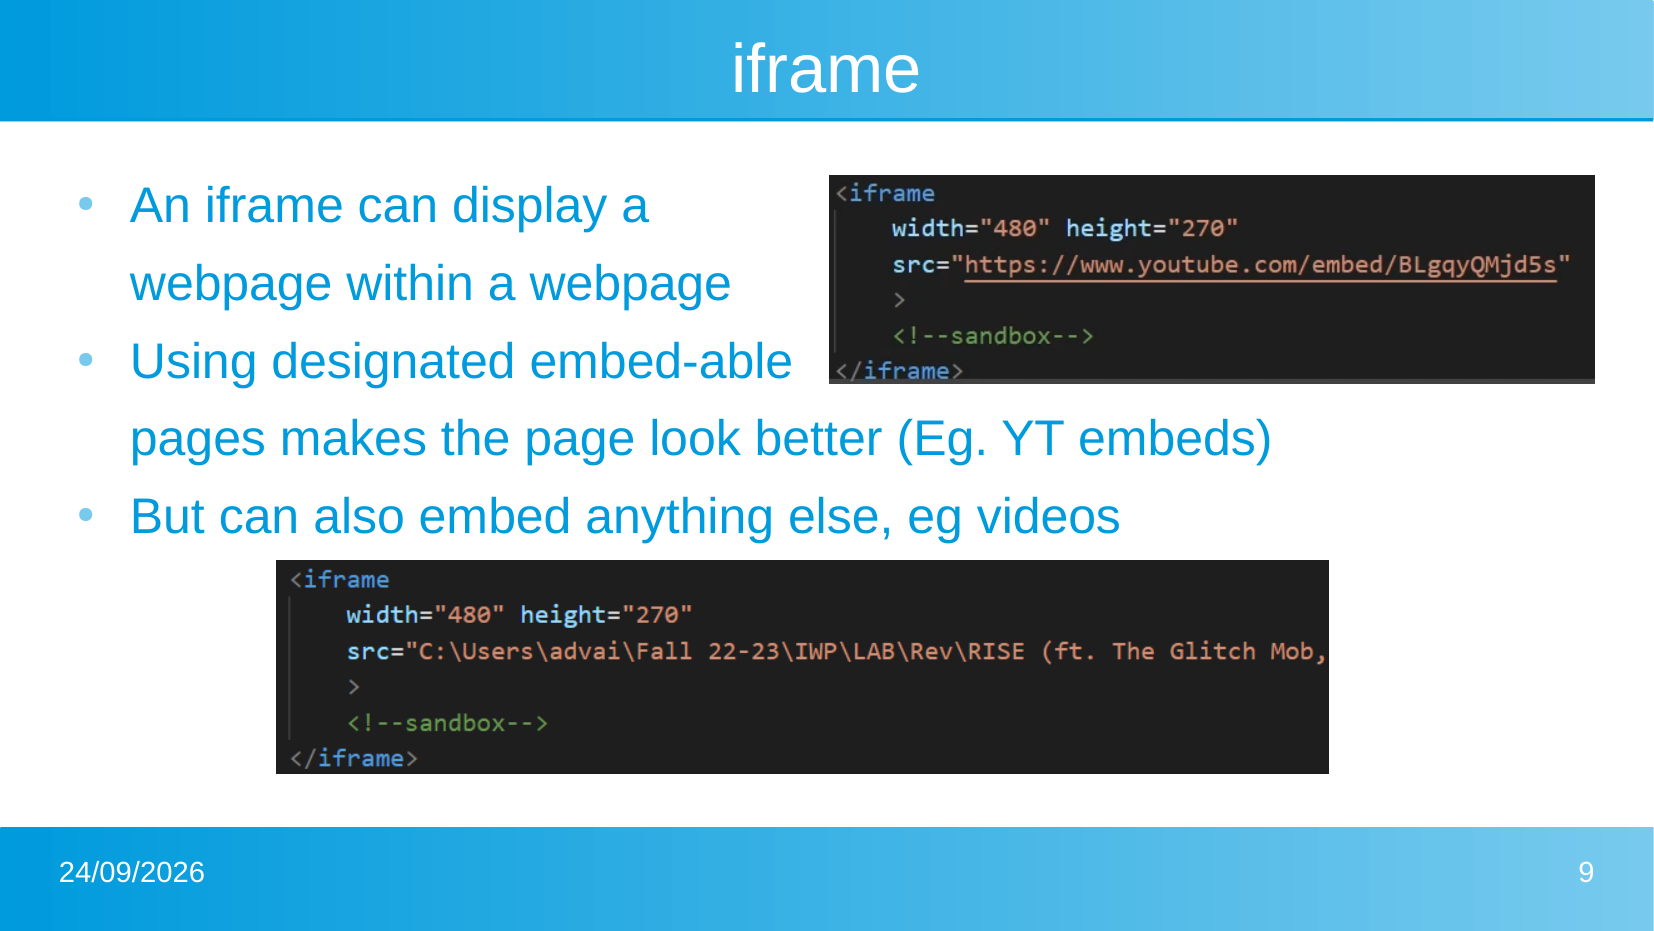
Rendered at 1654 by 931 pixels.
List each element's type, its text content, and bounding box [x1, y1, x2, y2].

picture [829, 175, 1595, 384]
title iframe [59, 29, 1595, 108]
picture [276, 560, 1329, 774]
list An iframe can display a webpage within a webpage Using designated embed-able pages makes the page look better (Eg. YT embeds) But can also embed anything else, eg videos [59, 177, 1595, 768]
